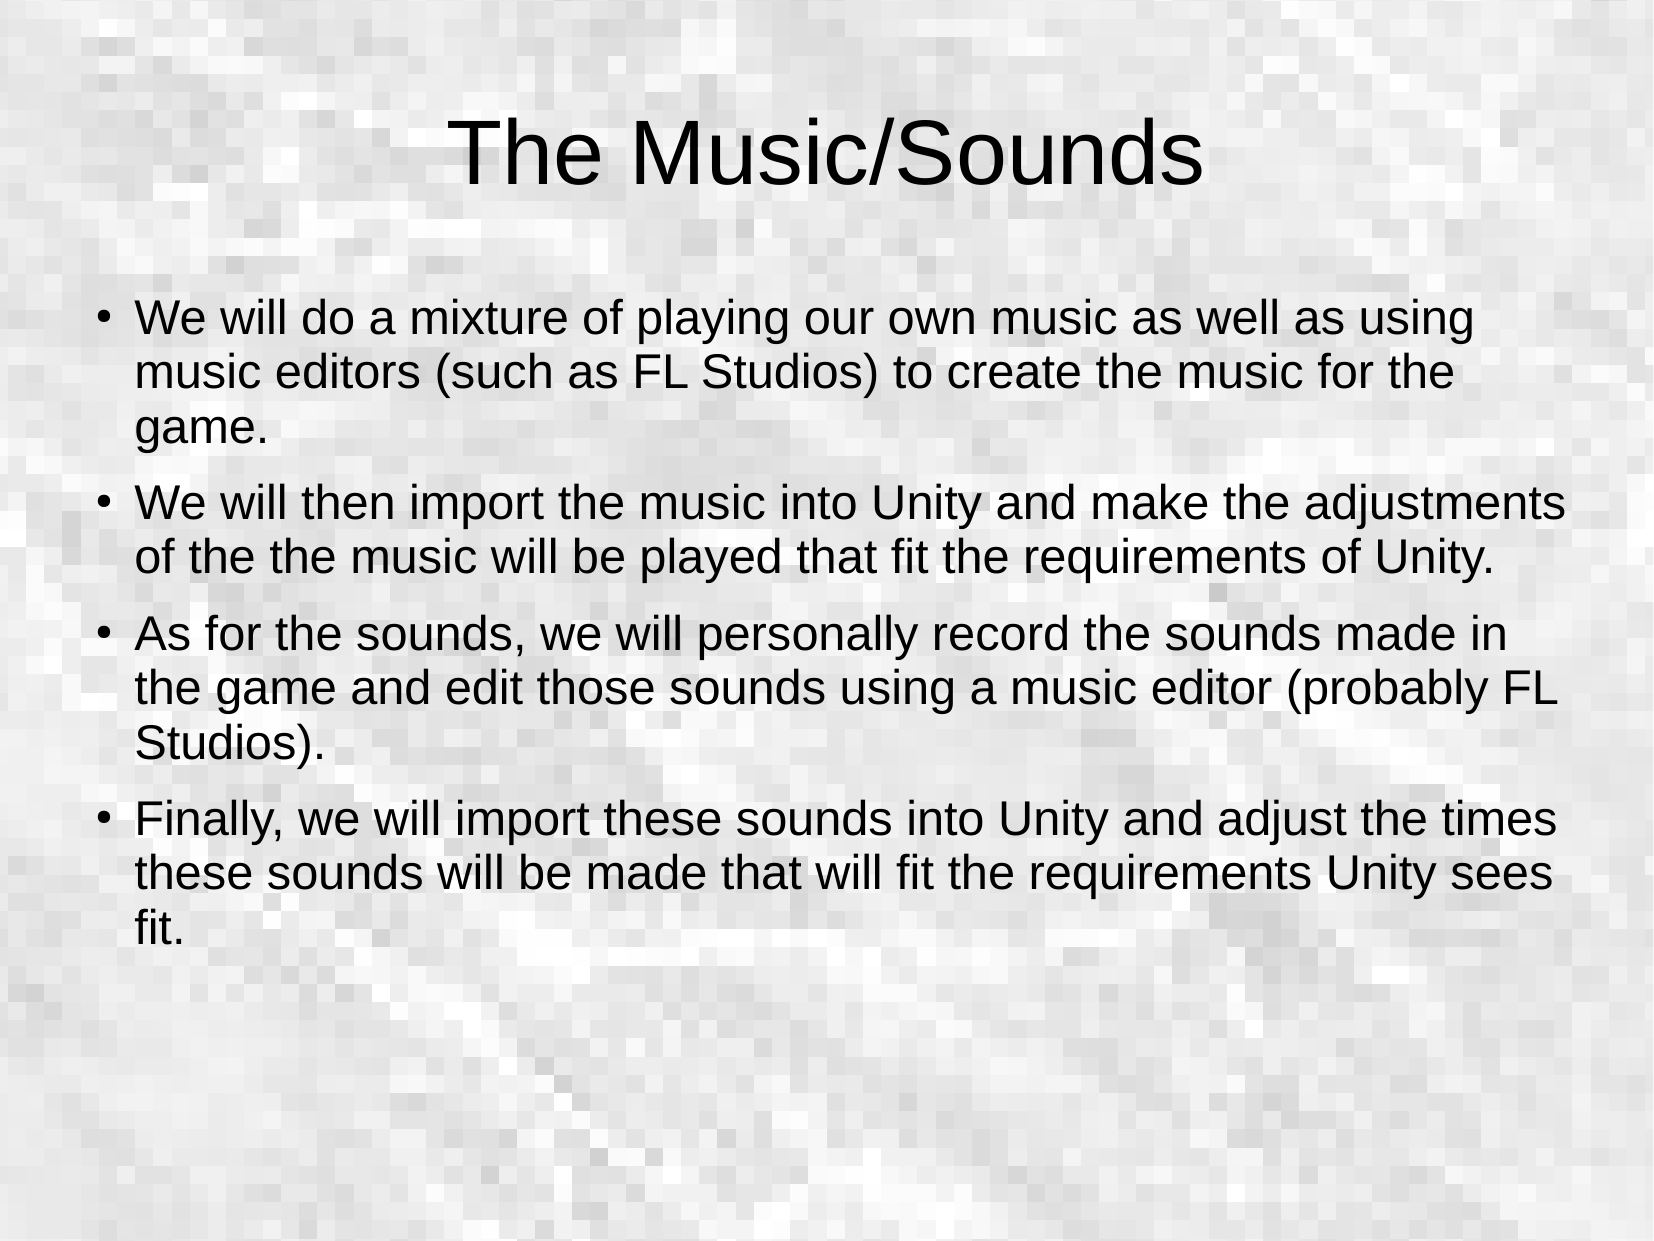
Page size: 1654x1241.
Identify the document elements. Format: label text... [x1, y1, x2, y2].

picture [0, 0, 1654, 1241]
title The Music/Sounds [82, 49, 1571, 257]
list We will do a mixture of playing our own music as well as using music editors (such as FL Studios) to create the music for the game. We will then import the music into Unity and make the adjustments of the the music will be played that fit the requirements of Unity. As for the sounds, we will personally record the sounds made in the game and edit those sounds using a music editor (probably FL Studios). Finally, we will import these sounds into Unity and adjust the times these sounds will be made that will fit the requirements Unity sees fit. [82, 290, 1571, 1010]
